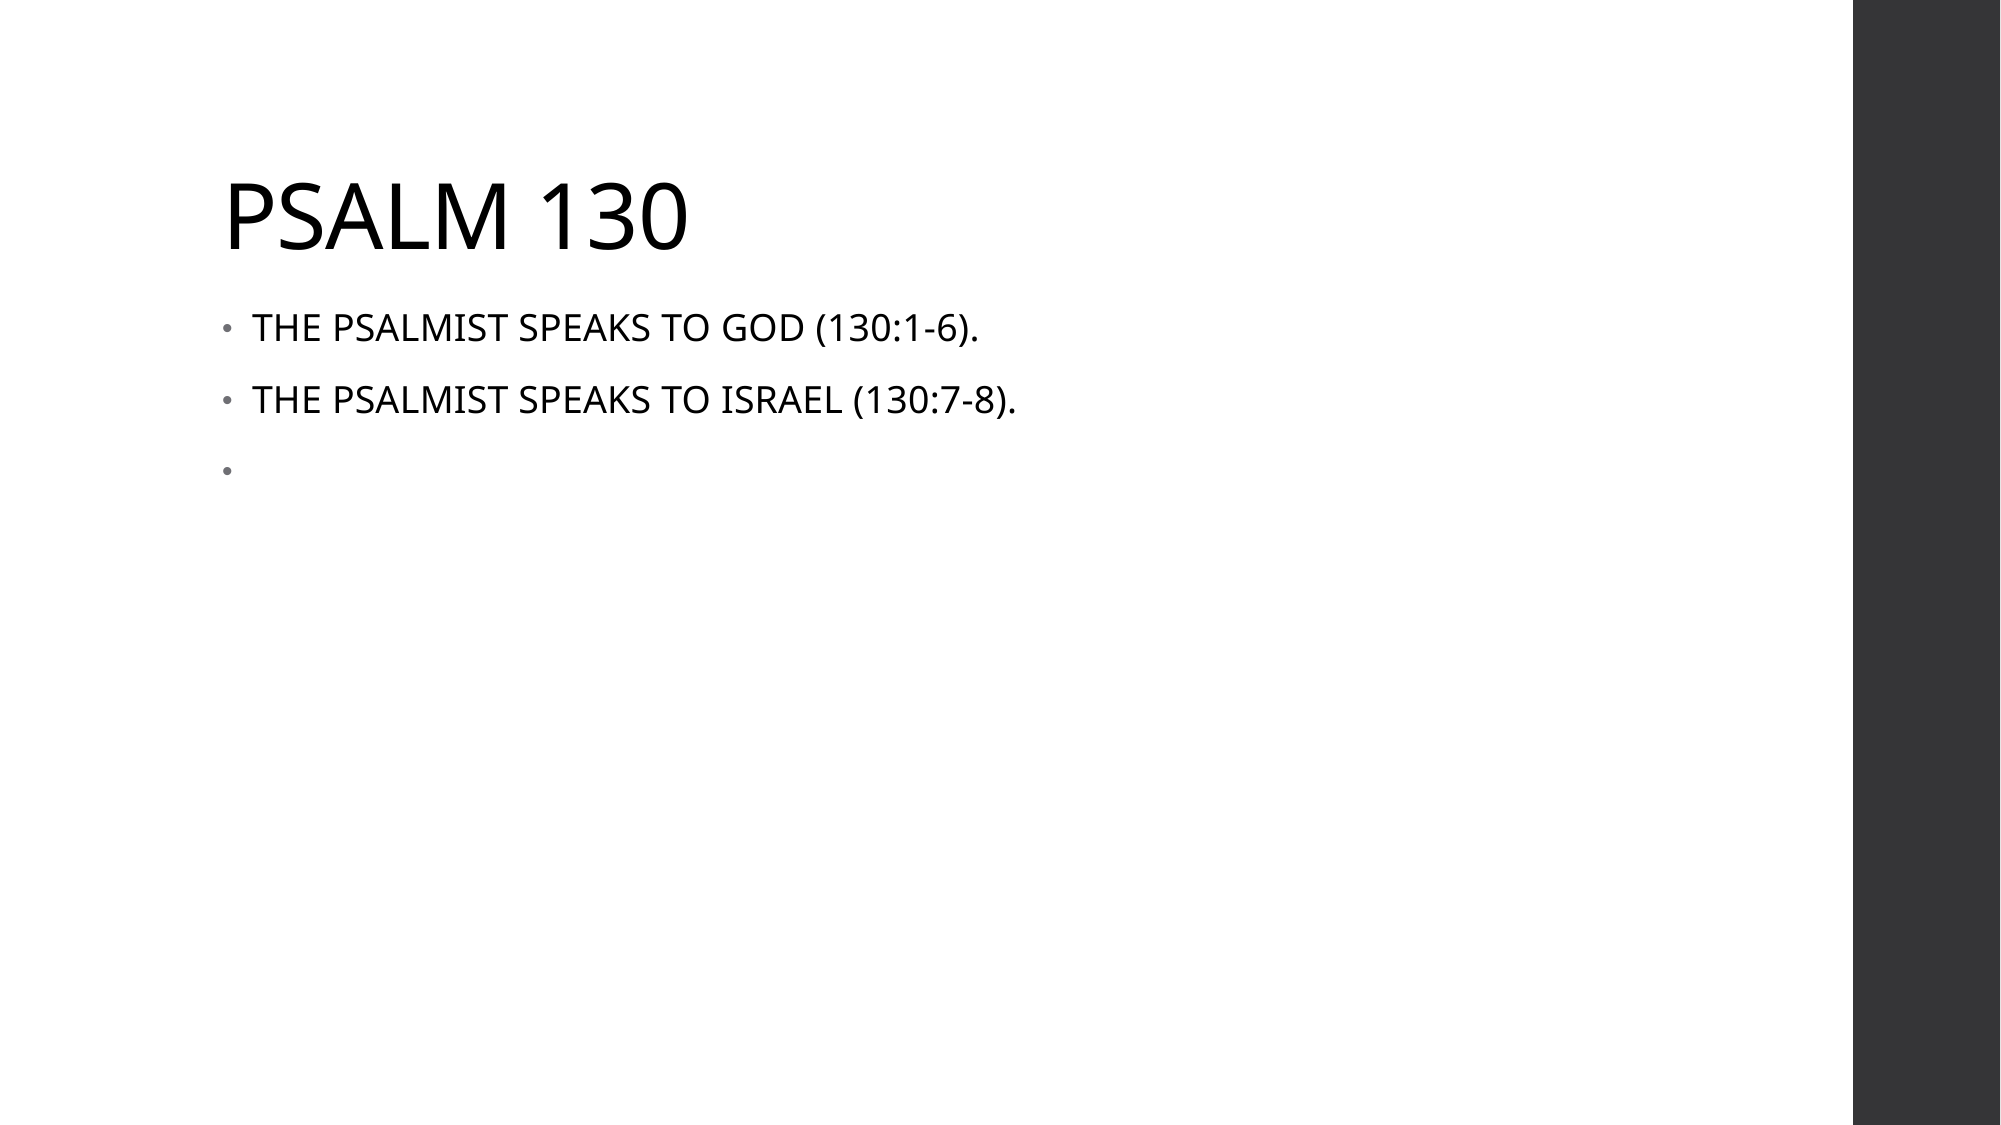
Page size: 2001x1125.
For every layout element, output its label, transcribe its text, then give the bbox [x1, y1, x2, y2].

title PSALM 130 [206, 60, 1797, 278]
list THE PSALMIST SPEAKS TO GOD (130:1-6). THE PSALMIST SPEAKS TO ISRAEL (130:7-8). [206, 299, 1617, 1014]
